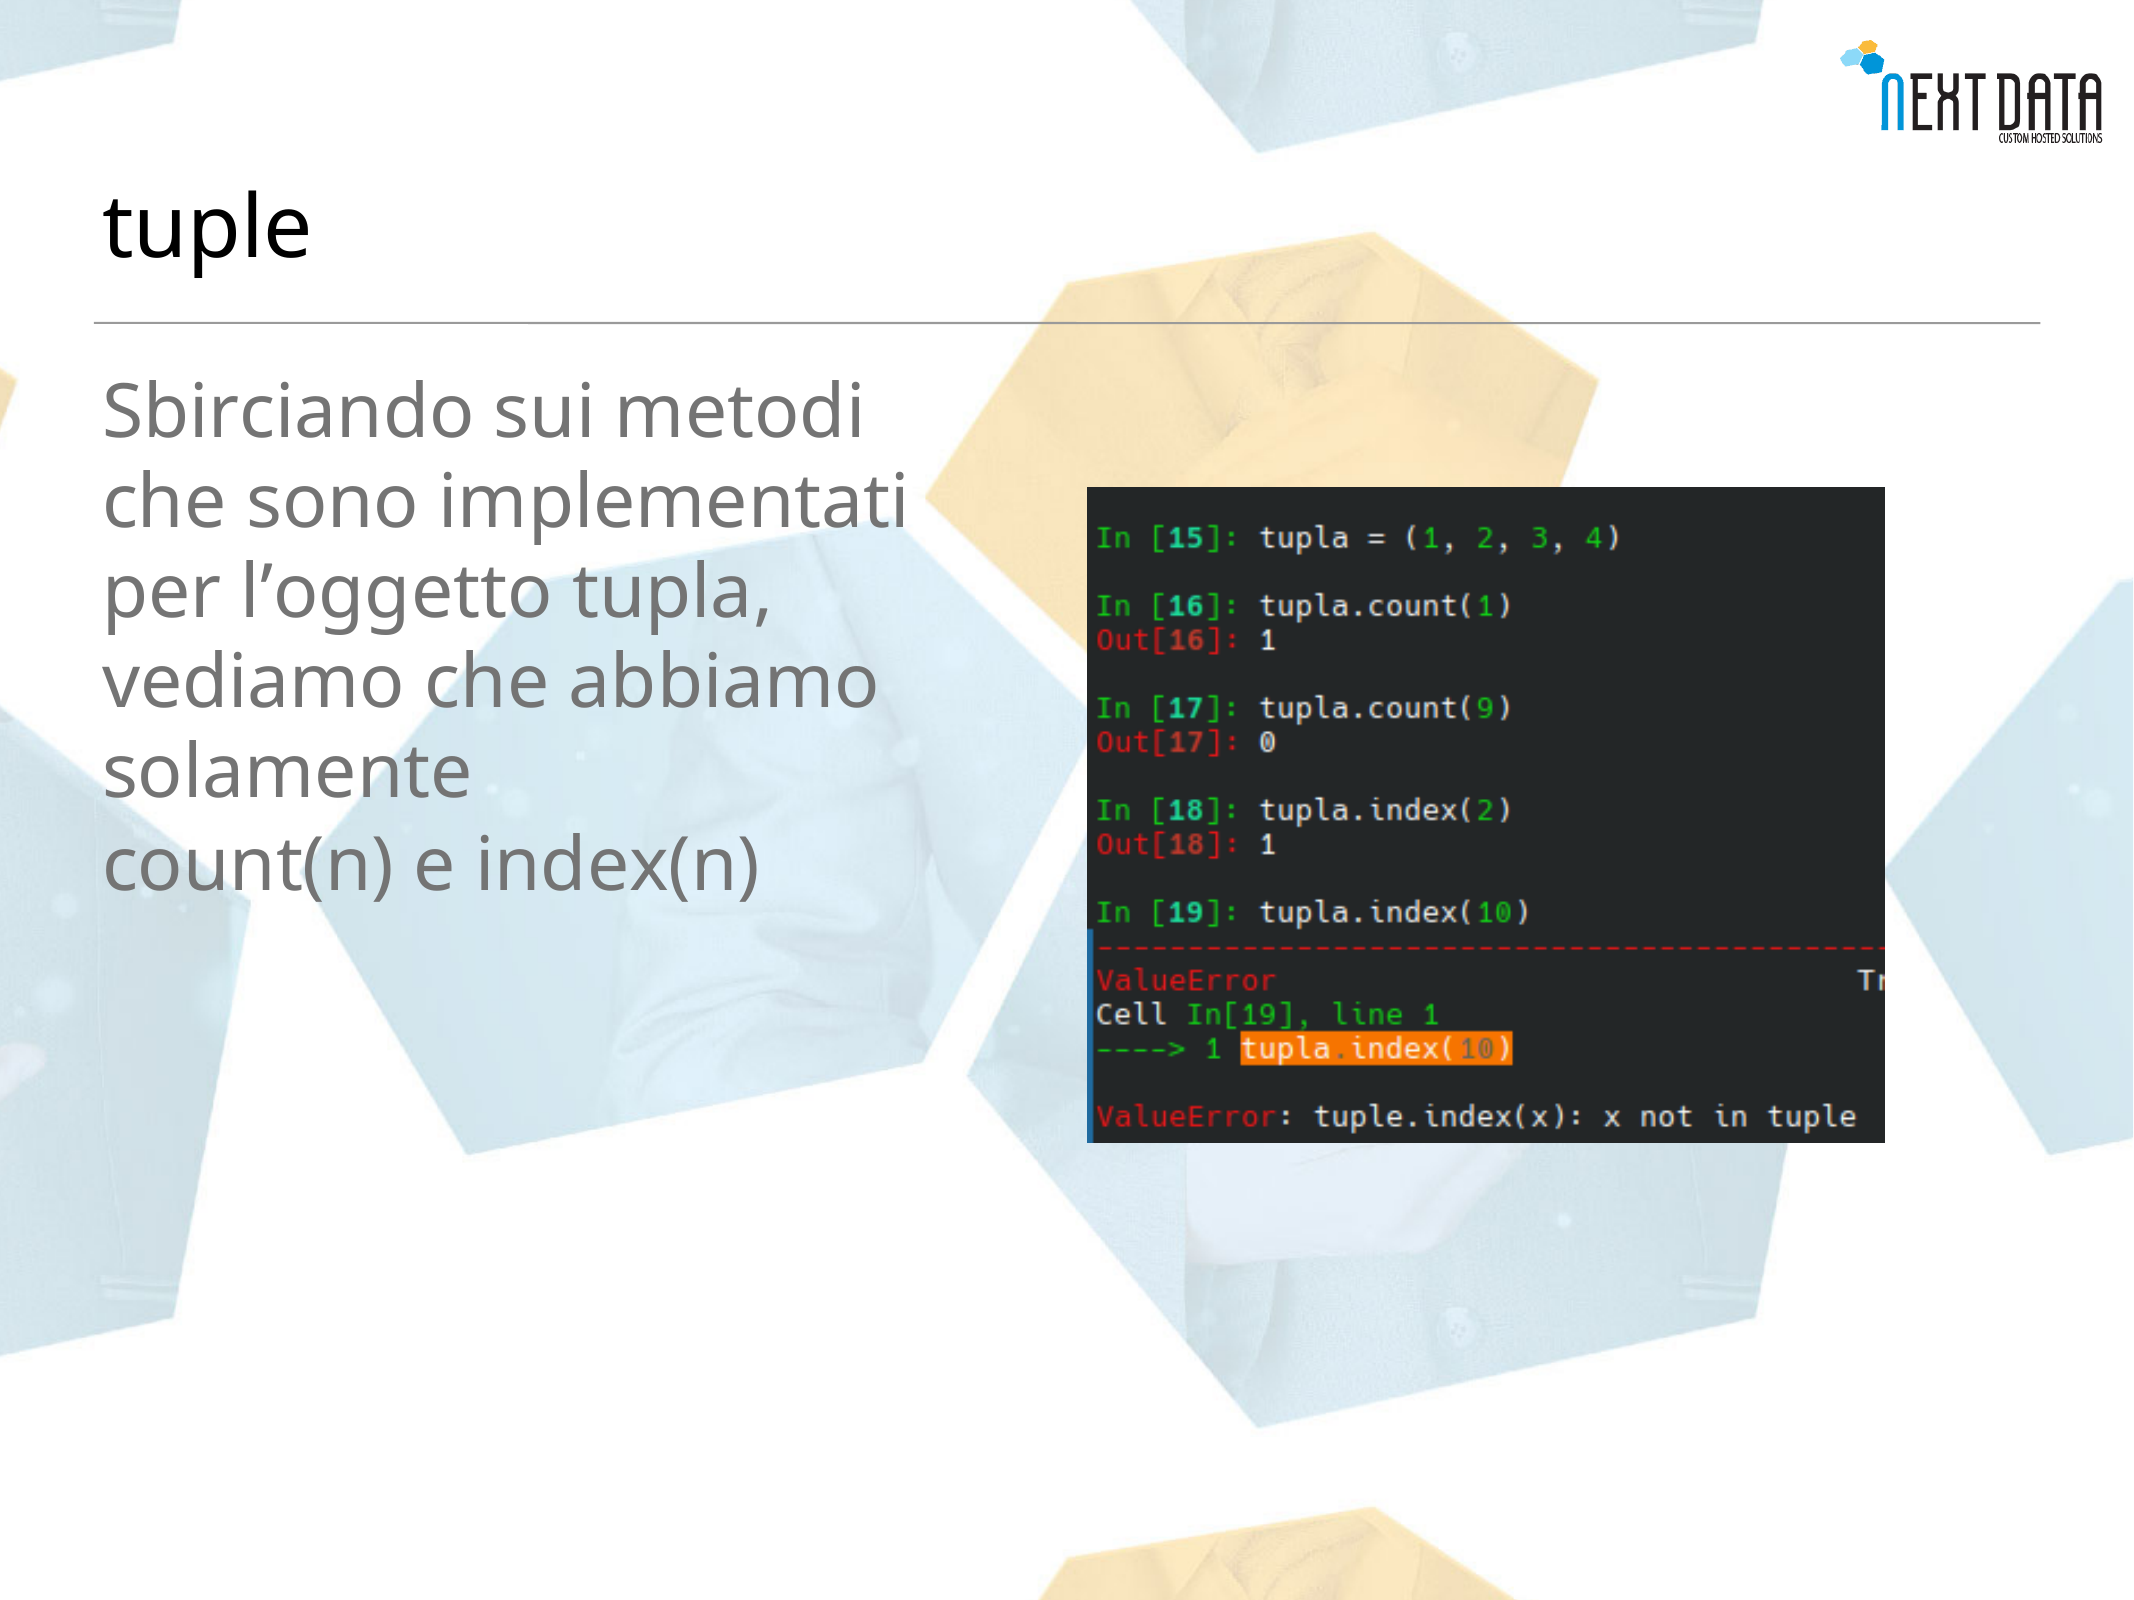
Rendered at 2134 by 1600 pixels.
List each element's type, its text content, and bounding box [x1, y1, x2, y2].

text_box tuple [93, 54, 2040, 284]
picture [0, 0, 2134, 1600]
text_box Sbirciando sui metodi che sono implementati per l’oggetto tupla, vediamo che abbiamo solamente count(n) e index(n) [93, 354, 938, 1449]
